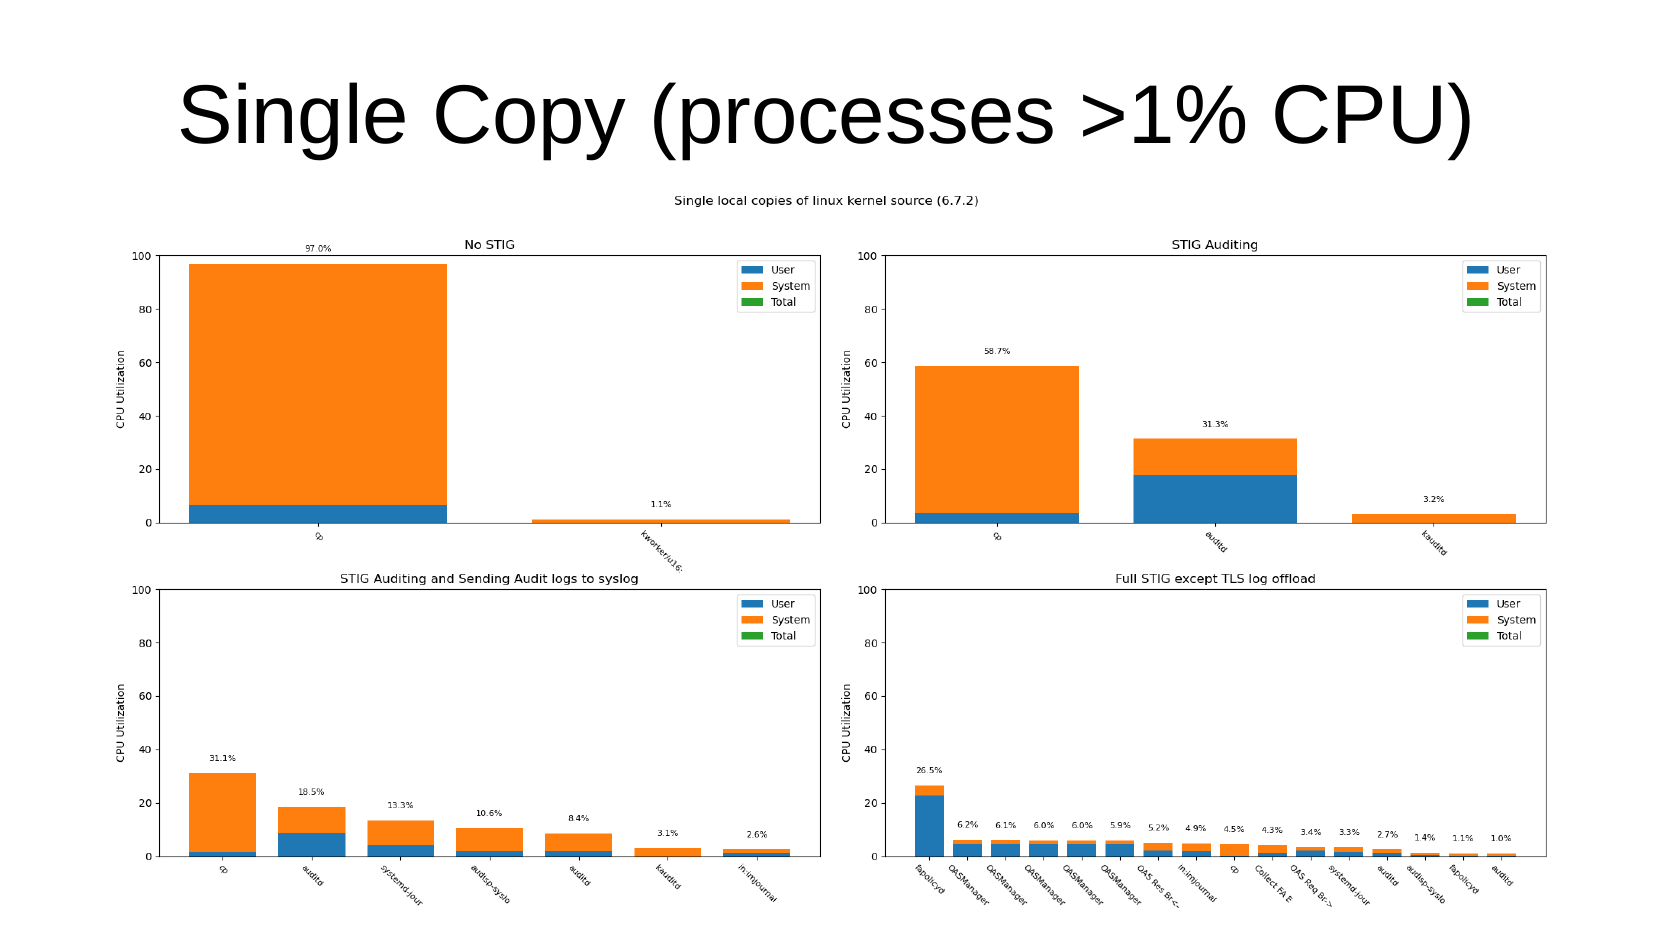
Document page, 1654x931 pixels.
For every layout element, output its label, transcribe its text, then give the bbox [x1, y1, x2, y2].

picture [94, 180, 1559, 931]
title Single Copy (processes >1% CPU) [82, 37, 1571, 193]
